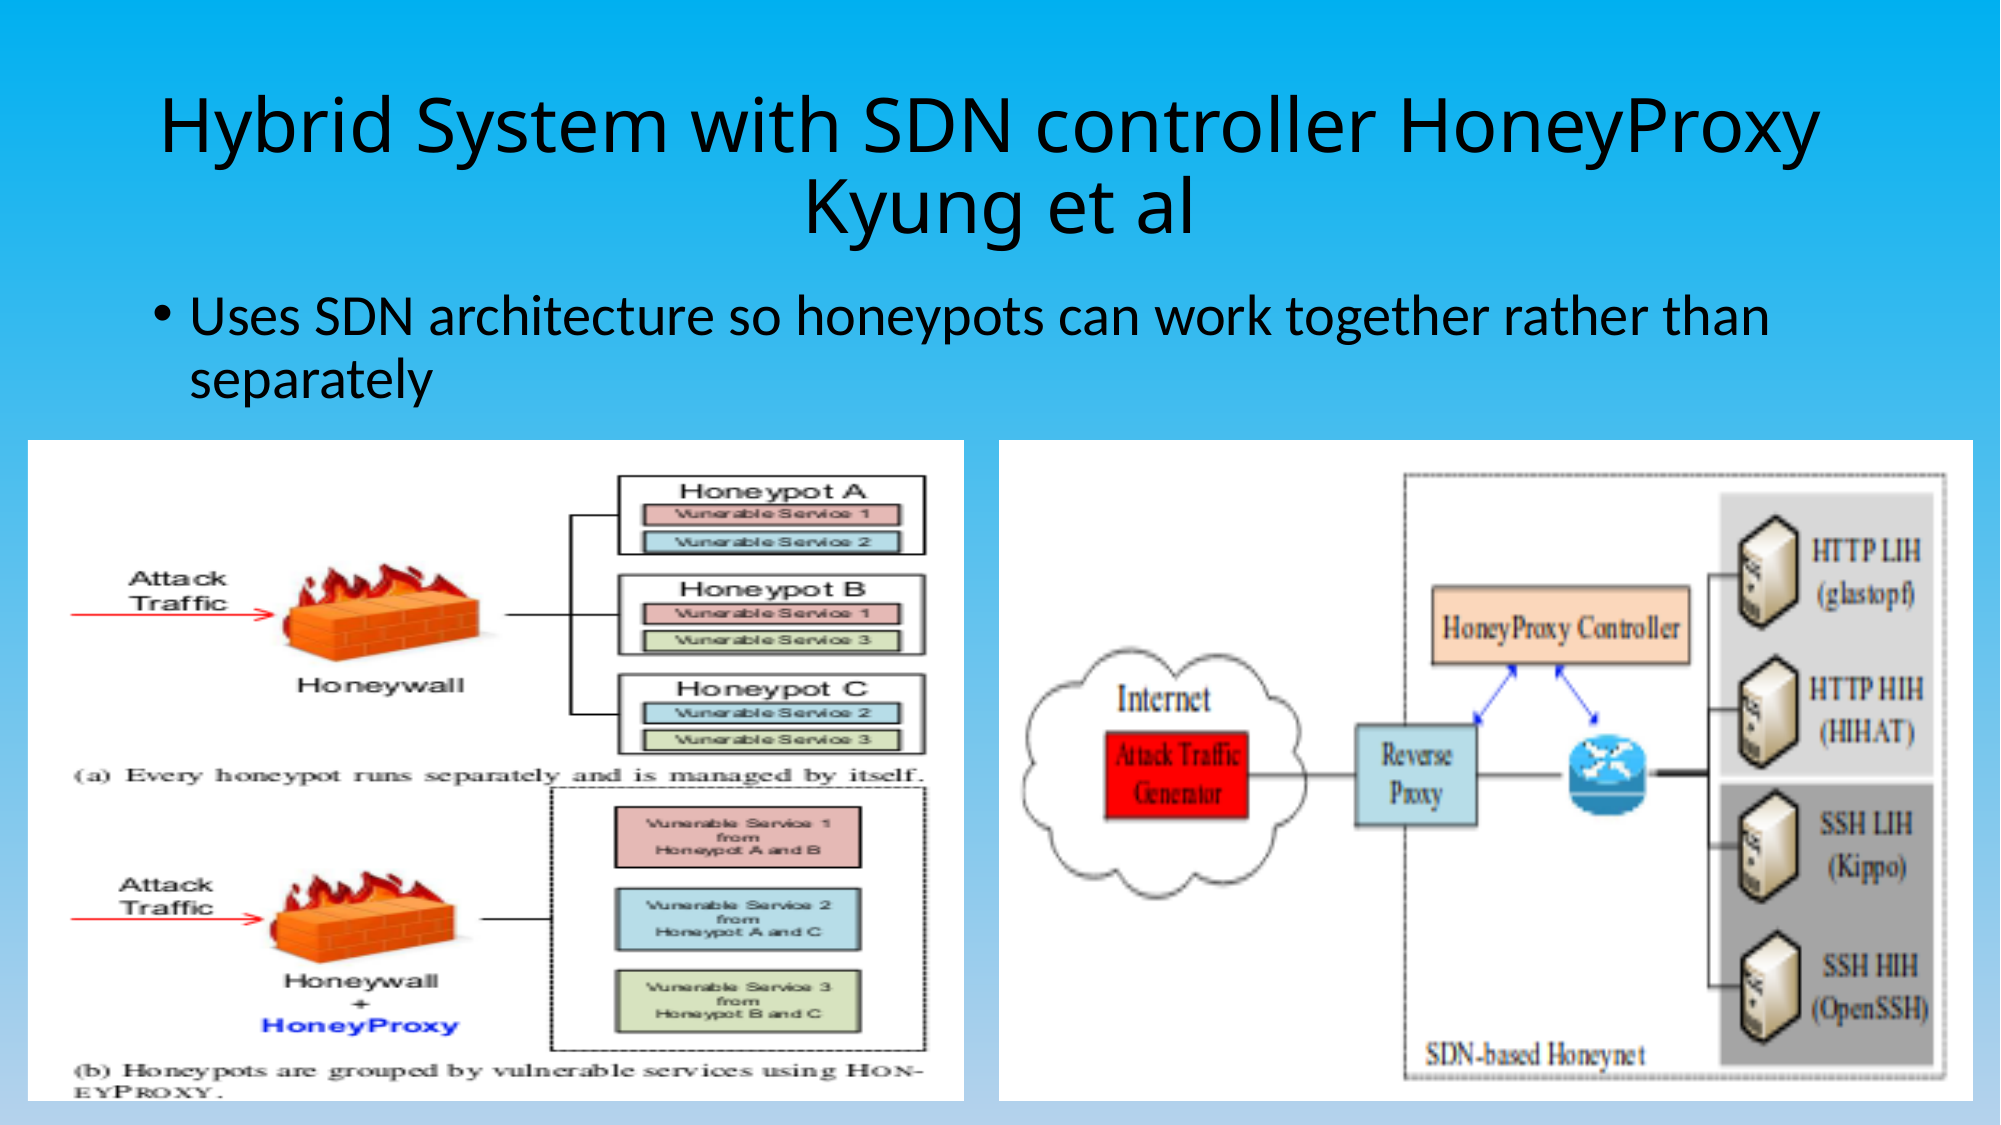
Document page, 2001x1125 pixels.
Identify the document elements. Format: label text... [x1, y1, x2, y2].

picture [999, 440, 1973, 1101]
picture [27, 440, 964, 1101]
list Uses SDN architecture so honeypots can work together rather than separately [137, 277, 1863, 992]
title Hybrid System with SDN controller HoneyProxy Kyung et al [137, 59, 1863, 277]
